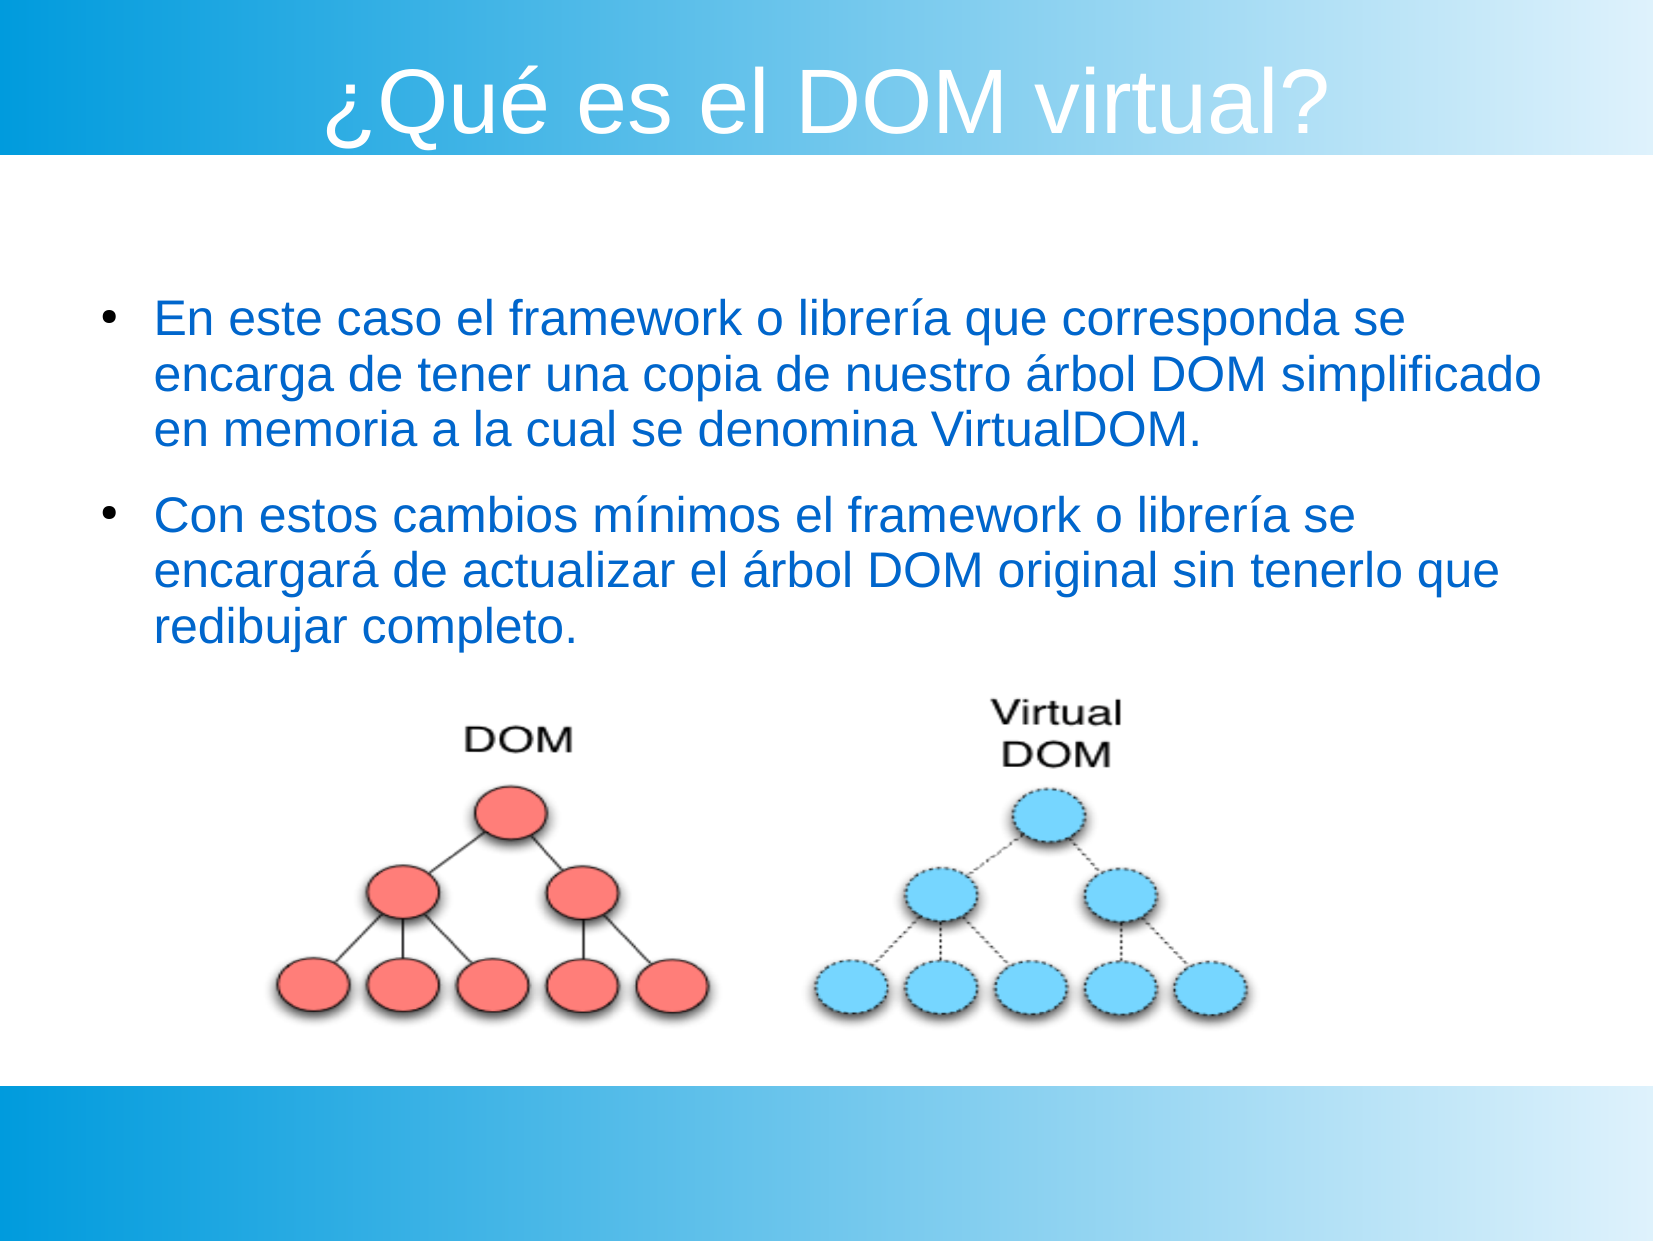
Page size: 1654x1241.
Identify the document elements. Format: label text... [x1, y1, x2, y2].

picture [248, 651, 1298, 1063]
list En este caso el framework o librería que corresponda se encarga de tener una copia de nuestro árbol DOM simplificado en memoria a la cual se denomina VirtualDOM. Con estos cambios mínimos el framework o librería se encargará de actualizar el árbol DOM original sin tenerlo que redibujar completo. [82, 290, 1571, 1010]
title ¿Qué es el DOM virtual? [82, 49, 1571, 155]
